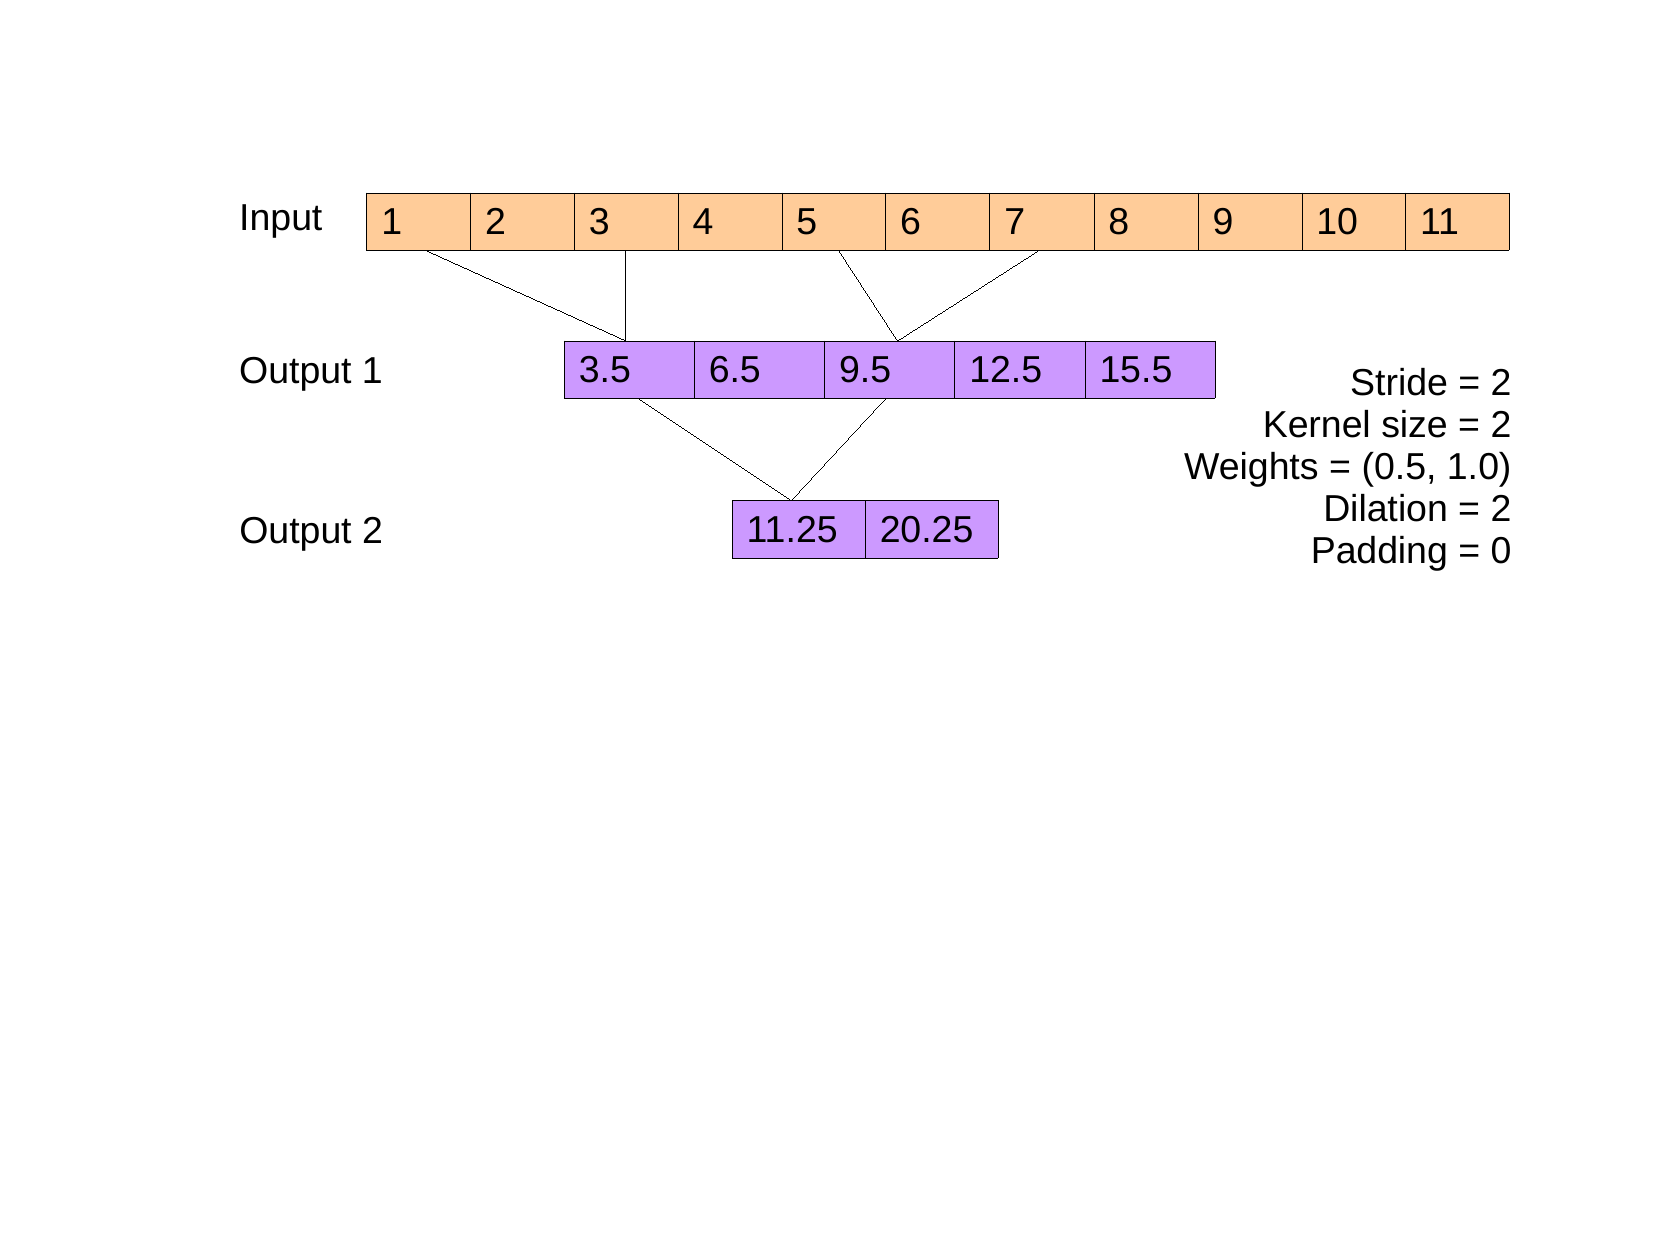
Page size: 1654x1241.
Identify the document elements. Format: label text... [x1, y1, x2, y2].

table_header 6.5 [695, 342, 824, 398]
table_header 10 [1303, 194, 1405, 250]
text_box Input [224, 188, 378, 288]
table_header 4 [679, 194, 782, 250]
table_header 15.5 [1086, 342, 1215, 398]
text_box Output 1 [224, 342, 402, 400]
table_header 7 [990, 194, 1094, 250]
table_header 9.5 [825, 342, 954, 398]
table_header 20.25 [866, 501, 998, 558]
table_header 12.5 [955, 342, 1085, 398]
text_box Output 2 [224, 501, 402, 559]
table_header 6 [886, 194, 989, 250]
table_header 11.25 [733, 501, 865, 558]
table_header 2 [471, 194, 574, 250]
table_header 8 [1095, 194, 1198, 250]
table_header 5 [783, 194, 885, 250]
table_header 11 [1406, 194, 1509, 250]
table_header 3.5 [565, 342, 694, 398]
table_header 9 [1199, 194, 1302, 250]
text_box Stride = 2 Kernel size = 2 Weights = (0.5, 1.0) Dilation = 2 Padding = 0 [1169, 353, 1528, 579]
table_header 15.5 [1157, 359, 1169, 368]
table_header 1 [378, 194, 470, 250]
table_header 3 [575, 194, 678, 250]
